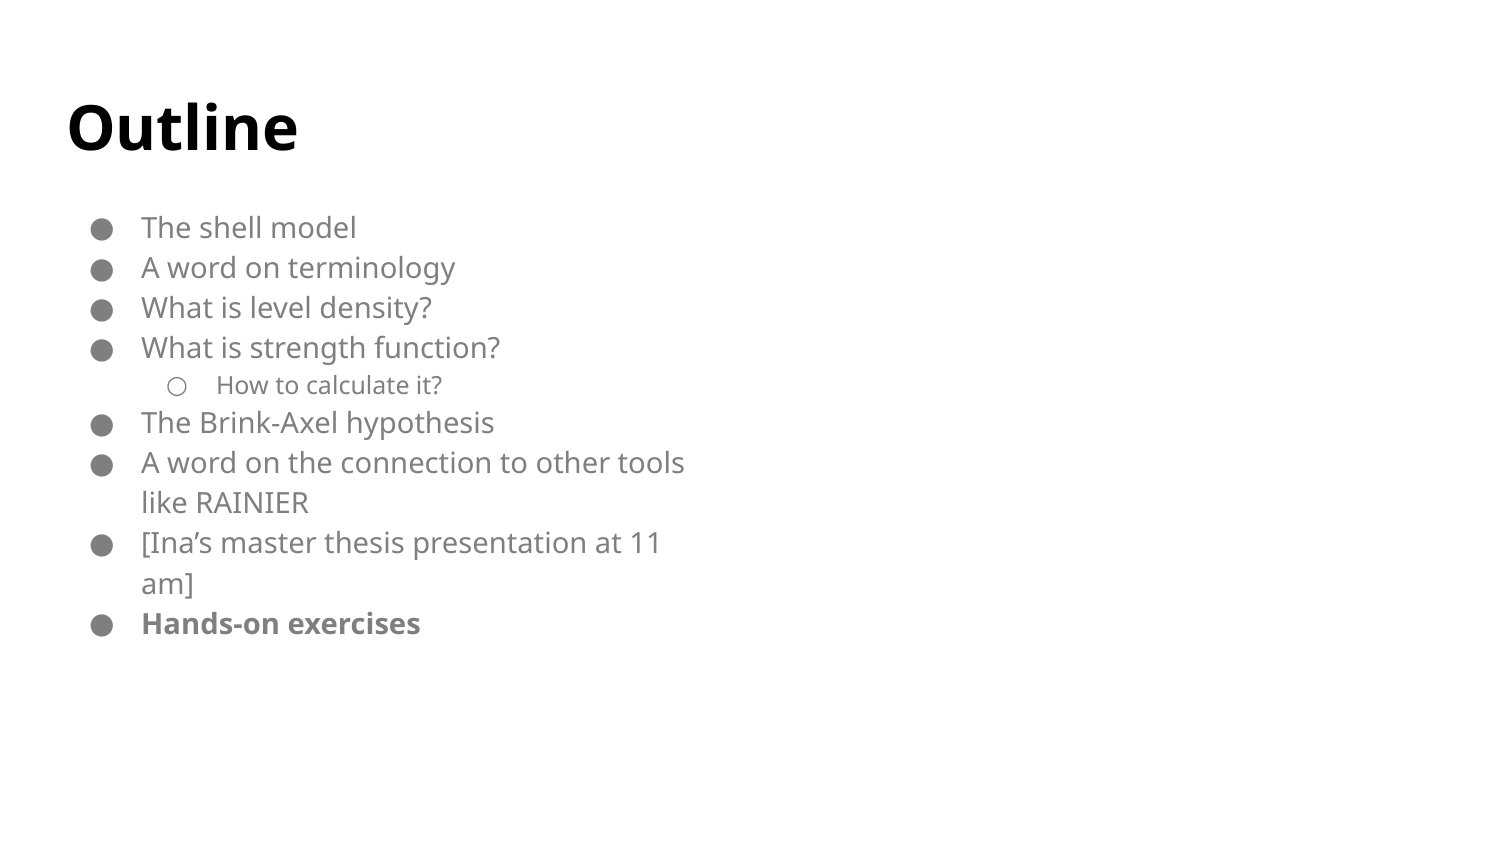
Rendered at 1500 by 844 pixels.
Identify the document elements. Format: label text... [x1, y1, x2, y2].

title Outline [51, 72, 1449, 176]
list The shell model A word on terminology What is level density? What is strength function? How to calculate it? The Brink-Axel hypothesis A word on the connection to other tools like RAINIER [Ina’s master thesis presentation at 11 am] Hands-on exercises [51, 189, 708, 750]
